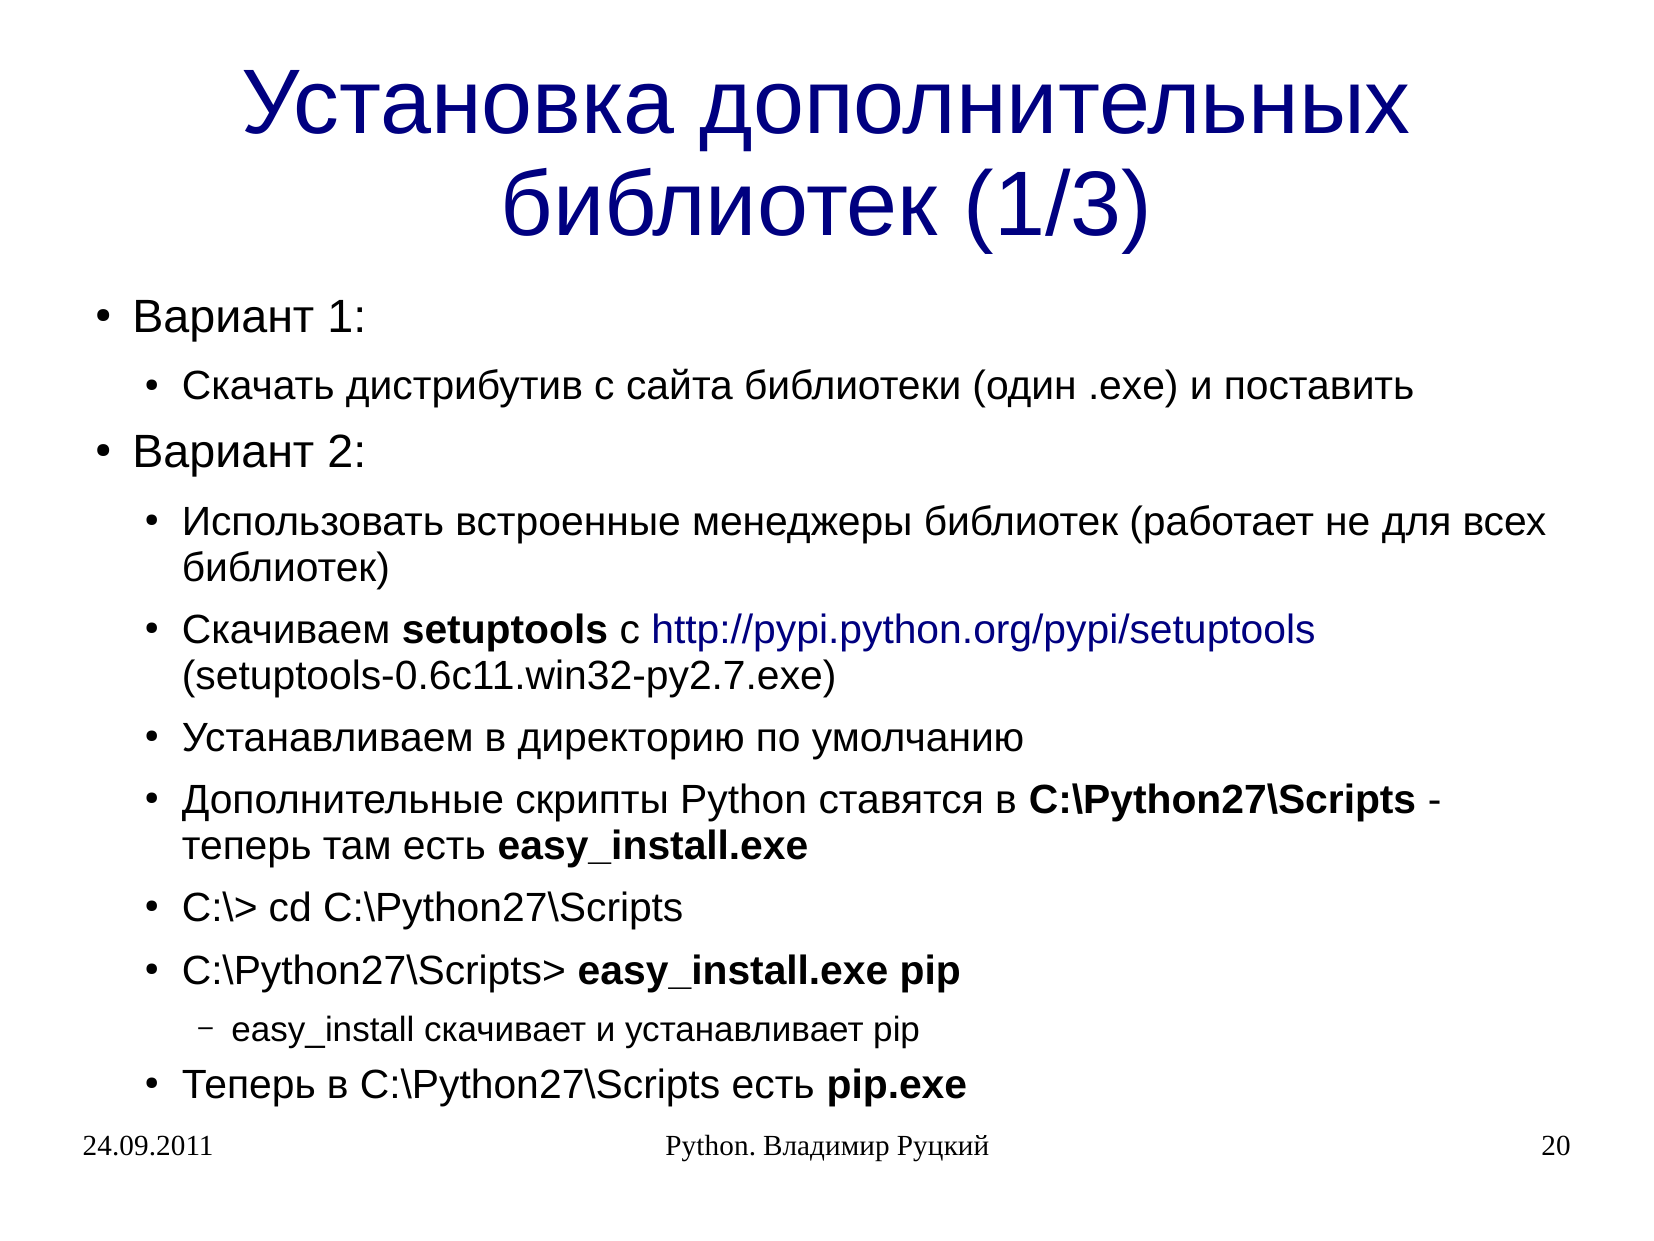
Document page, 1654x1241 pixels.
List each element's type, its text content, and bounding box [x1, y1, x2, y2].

list Вариант 1: Скачать дистрибутив с сайта библиотеки (один .exe) и поставить Вариант 2: Использовать встроенные менеджеры библиотек (работает не для всех библиотек) Скачиваем setuptools с http://pypi.python.org/pypi/setuptools (setuptools-0.6c11.win32-py2.7.exe) Устанавливаем в директорию по умолчанию Дополнительные скрипты Python ставятся в C:\Python27\Scripts - теперь там есть easy_install.exe C:\> cd C:\Python27\Scripts C:\Python27\Scripts> easy_install.exe pip easy_install cкачивает и устанавливает pip Теперь в C:\Python27\Scripts есть pip.exe [82, 290, 1571, 1109]
title Установка дополнительных библиотек (1/3) [82, 49, 1571, 257]
